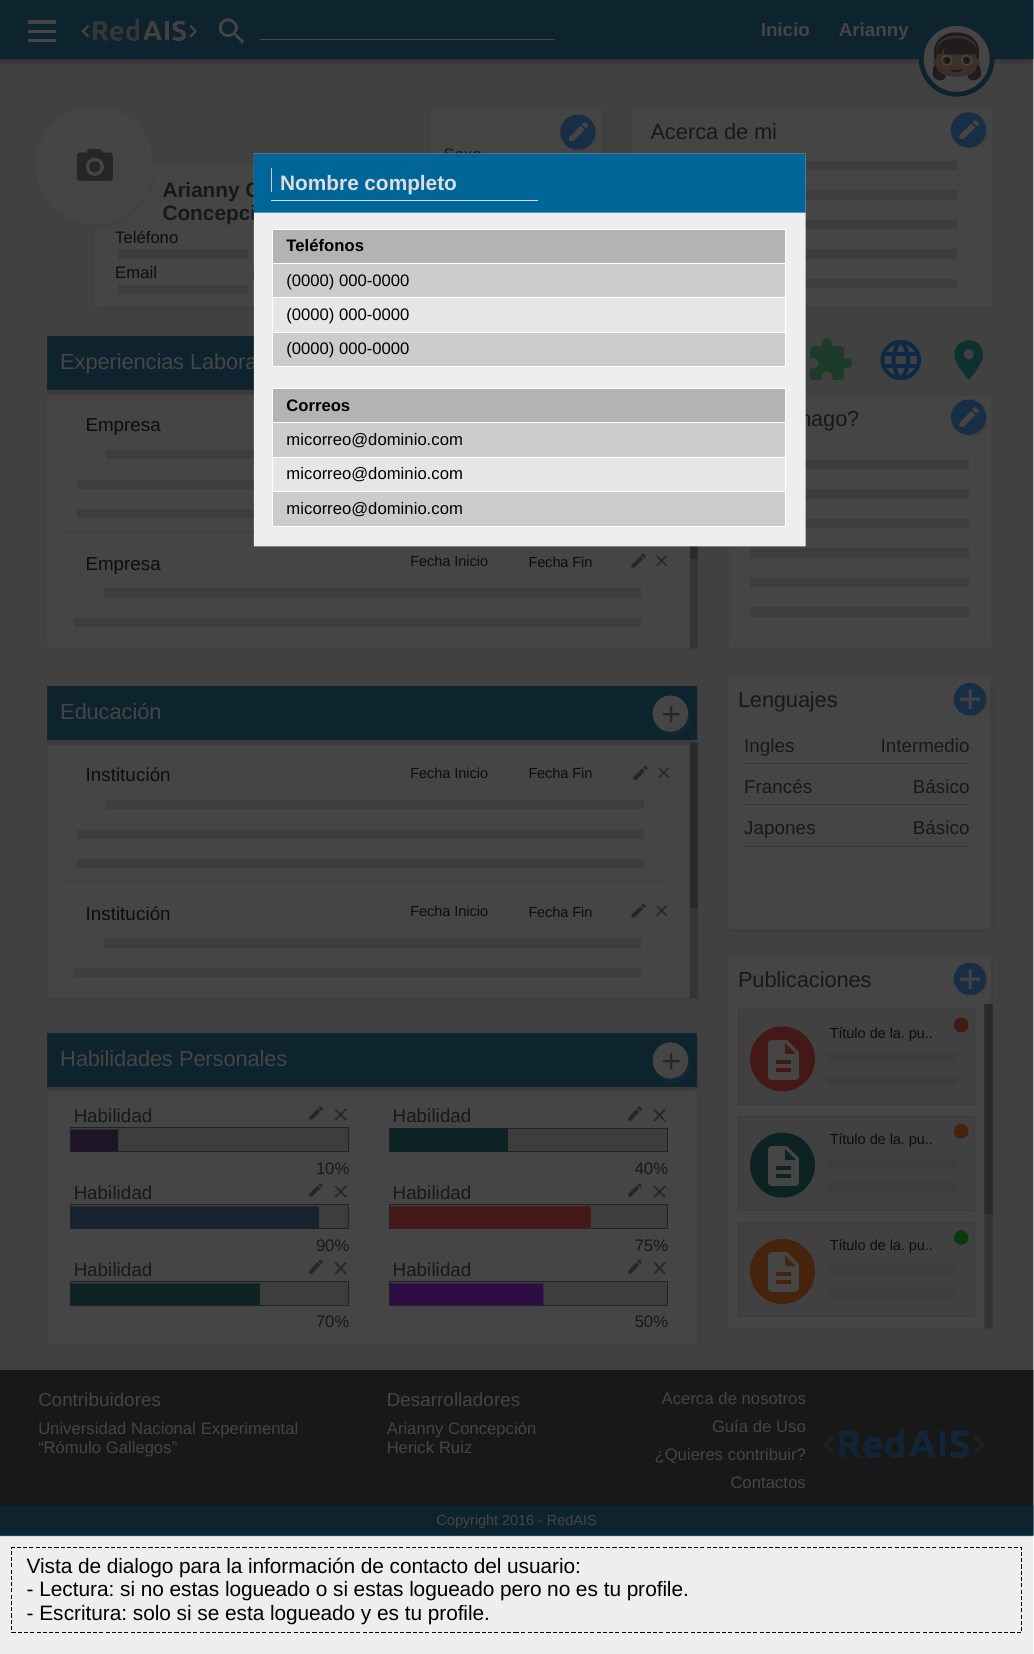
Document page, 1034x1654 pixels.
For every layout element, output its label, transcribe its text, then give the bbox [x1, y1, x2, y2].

table_cell micorreo@dominio.com [273, 492, 785, 526]
text_box [0, 0, 1034, 1536]
table_header Teléfonos [273, 230, 785, 263]
table_cell micorreo@dominio.com [273, 458, 785, 491]
text_box Vista de dialogo para la información de contacto del usuario: - Lectura: si no estas logueado o si estas logueado pero no es tu profile. - Escritura: solo si se esta logueado y es tu profile. [11, 1547, 1022, 1633]
table_cell micorreo@dominio.com [273, 423, 785, 457]
text_box Nombre completo [253, 153, 806, 213]
table_cell (0000) 000-0000 [273, 333, 785, 366]
table_cell (0000) 000-0000 [273, 264, 785, 297]
table_cell (0000) 000-0000 [273, 298, 785, 332]
table_header Correos [273, 389, 785, 422]
